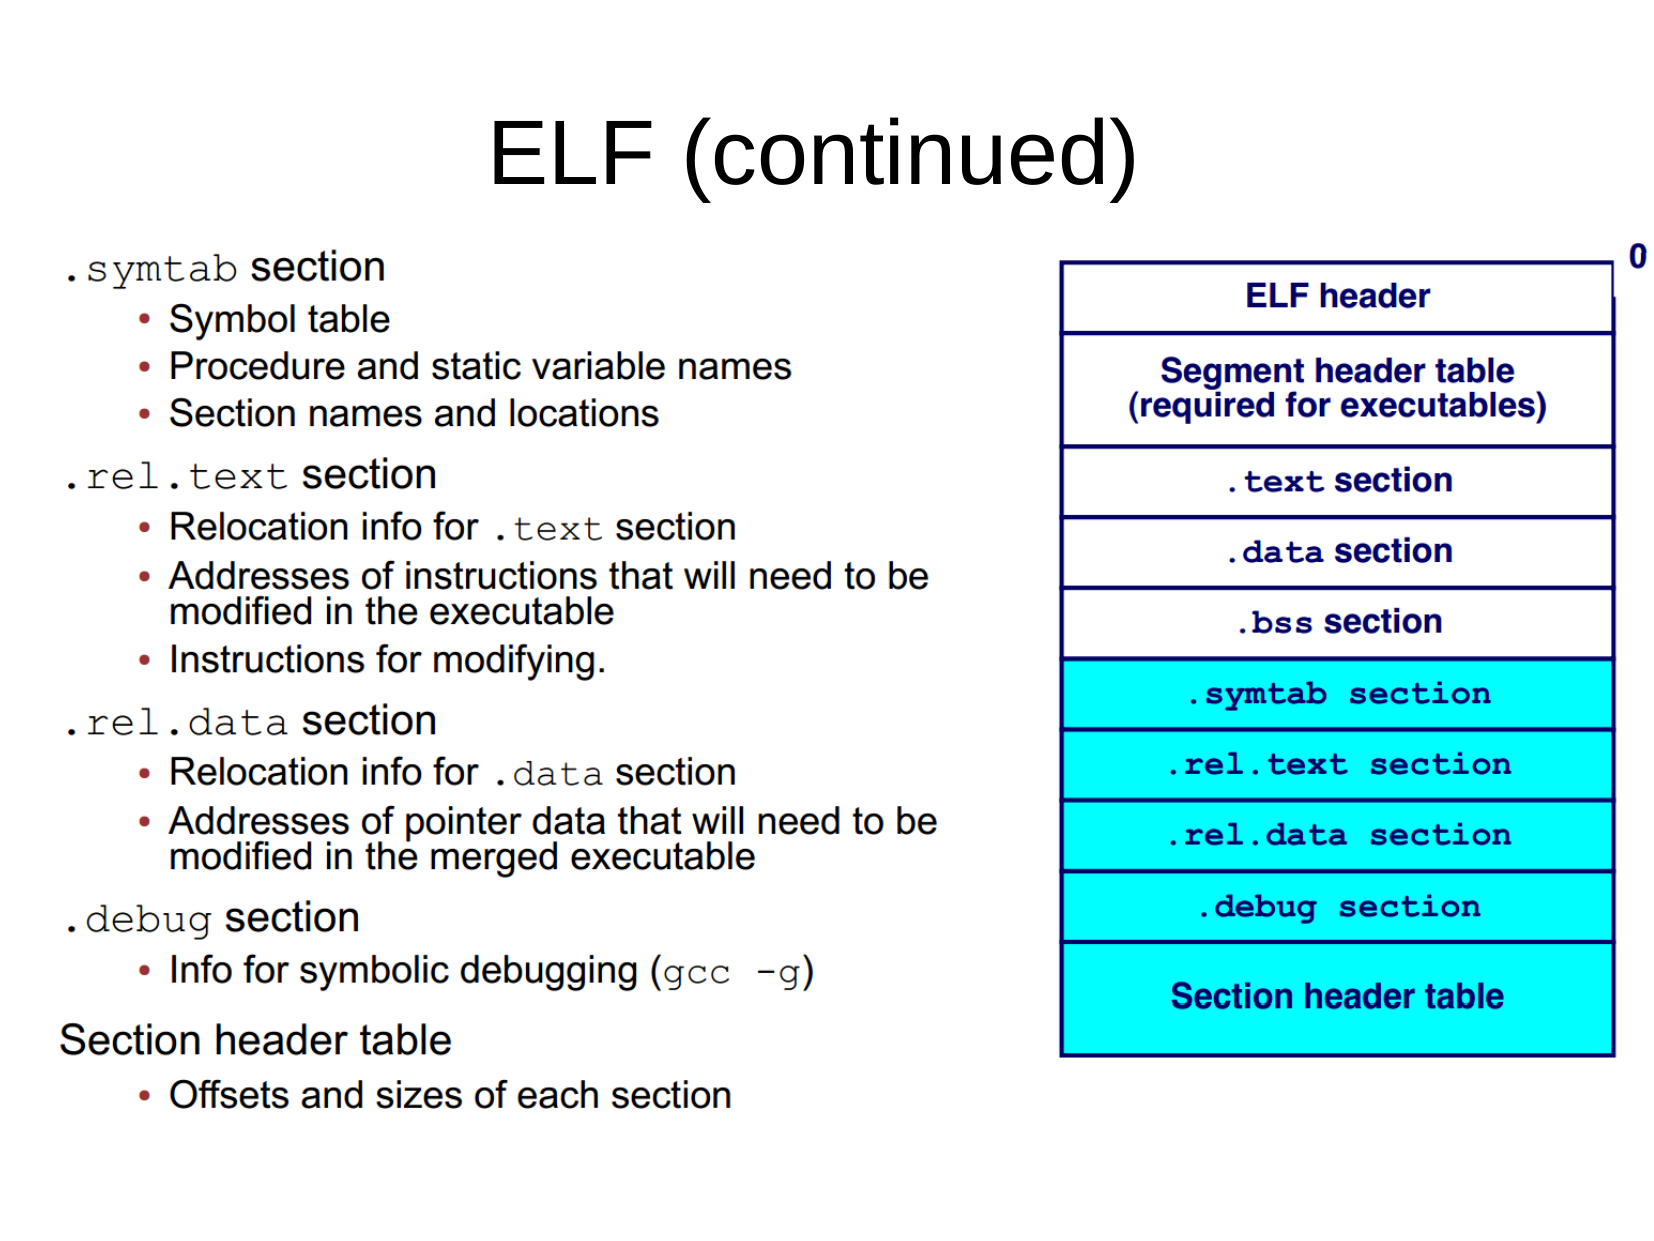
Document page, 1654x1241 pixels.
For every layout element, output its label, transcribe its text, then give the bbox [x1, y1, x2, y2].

title ELF (continued) [82, 49, 1571, 226]
picture [37, 226, 1654, 1126]
